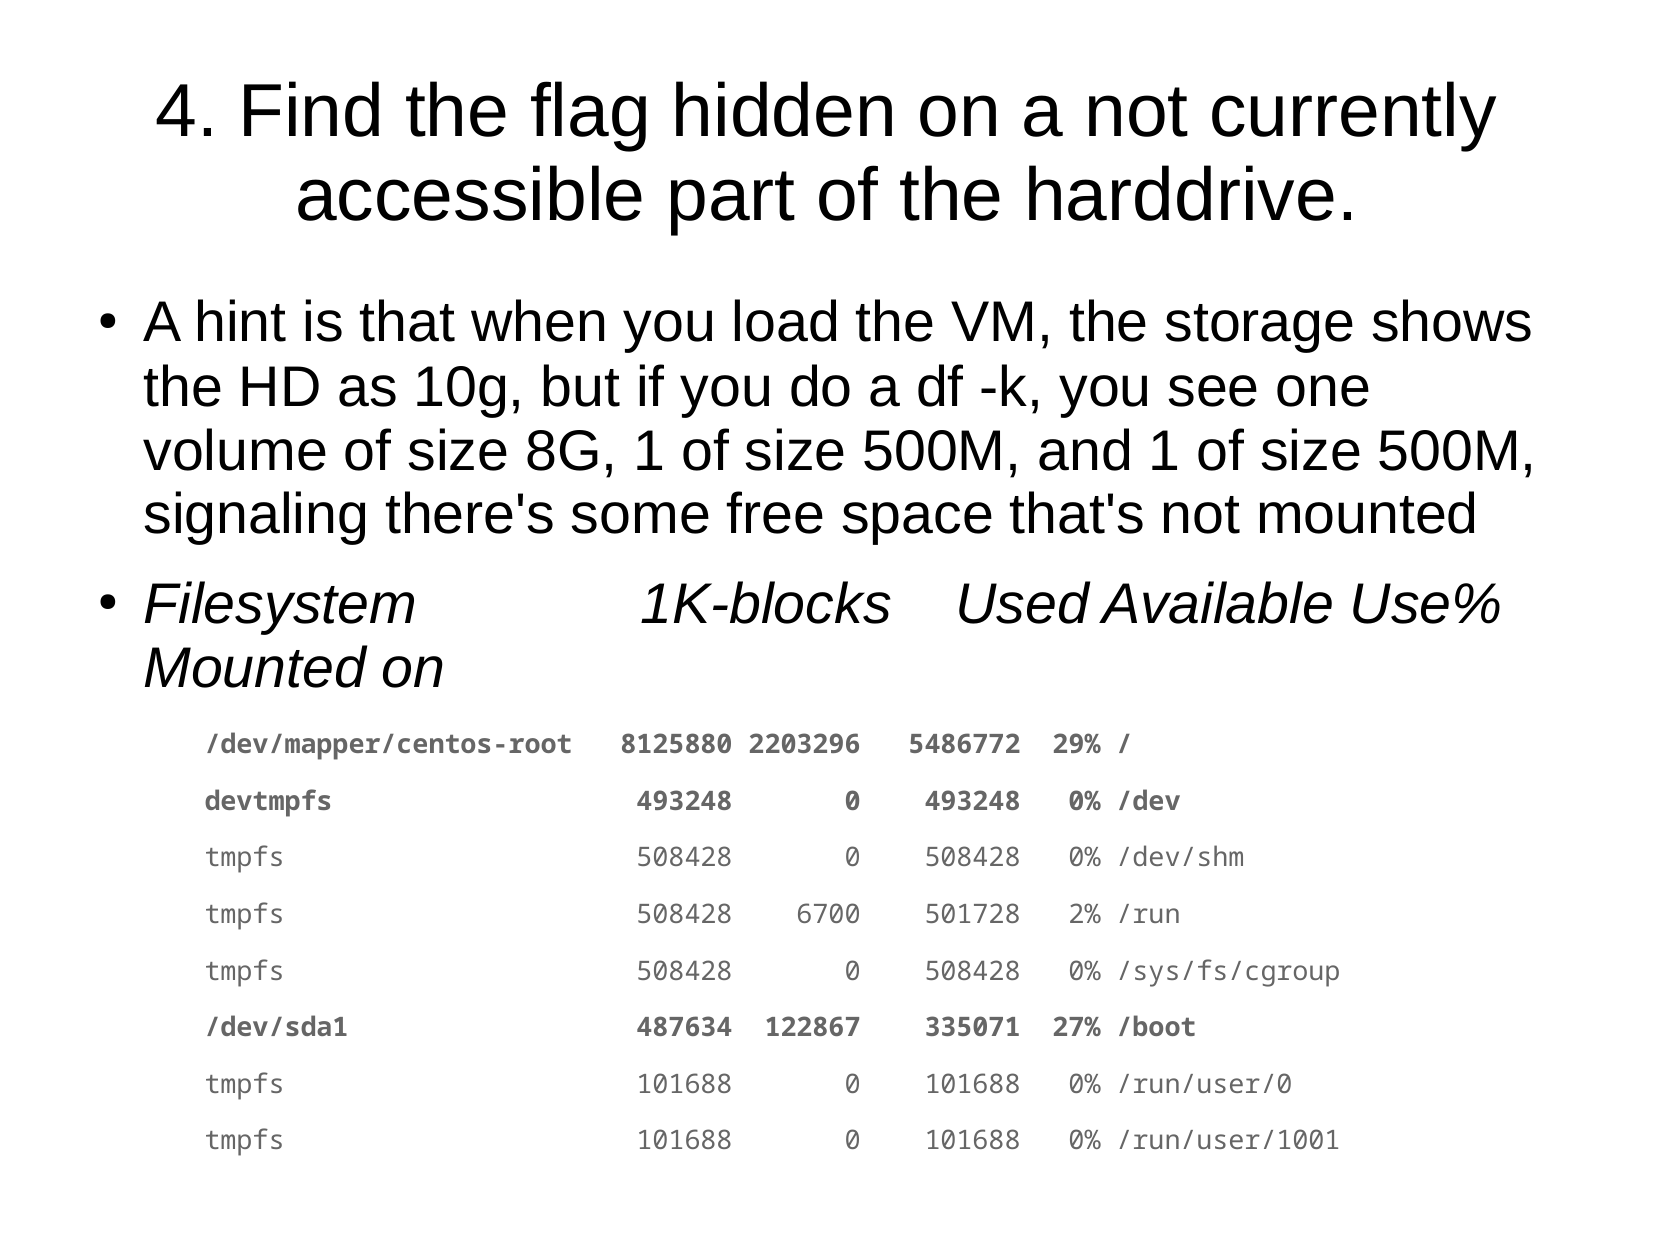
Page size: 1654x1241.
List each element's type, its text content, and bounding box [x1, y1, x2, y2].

title 4. Find the flag hidden on a not currently accessible part of the harddrive. [82, 49, 1571, 257]
list A hint is that when you load the VM, the storage shows the HD as 10g, but if you do a df -k, you see one volume of size 8G, 1 of size 500M, and 1 of size 500M, signaling there's some free space that's not mounted Filesystem 1K-blocks Used Available Use% Mounted on /dev/mapper/centos-root 8125880 2203296 5486772 29% / devtmpfs 493248 0 493248 0% /dev tmpfs 508428 0 508428 0% /dev/shm tmpfs 508428 6700 501728 2% /run tmpfs 508428 0 508428 0% /sys/fs/cgroup /dev/sda1 487634 122867 335071 27% /boot tmpfs 101688 0 101688 0% /run/user/0 tmpfs 101688 0 101688 0% /run/user/1001 [82, 290, 1571, 1216]
